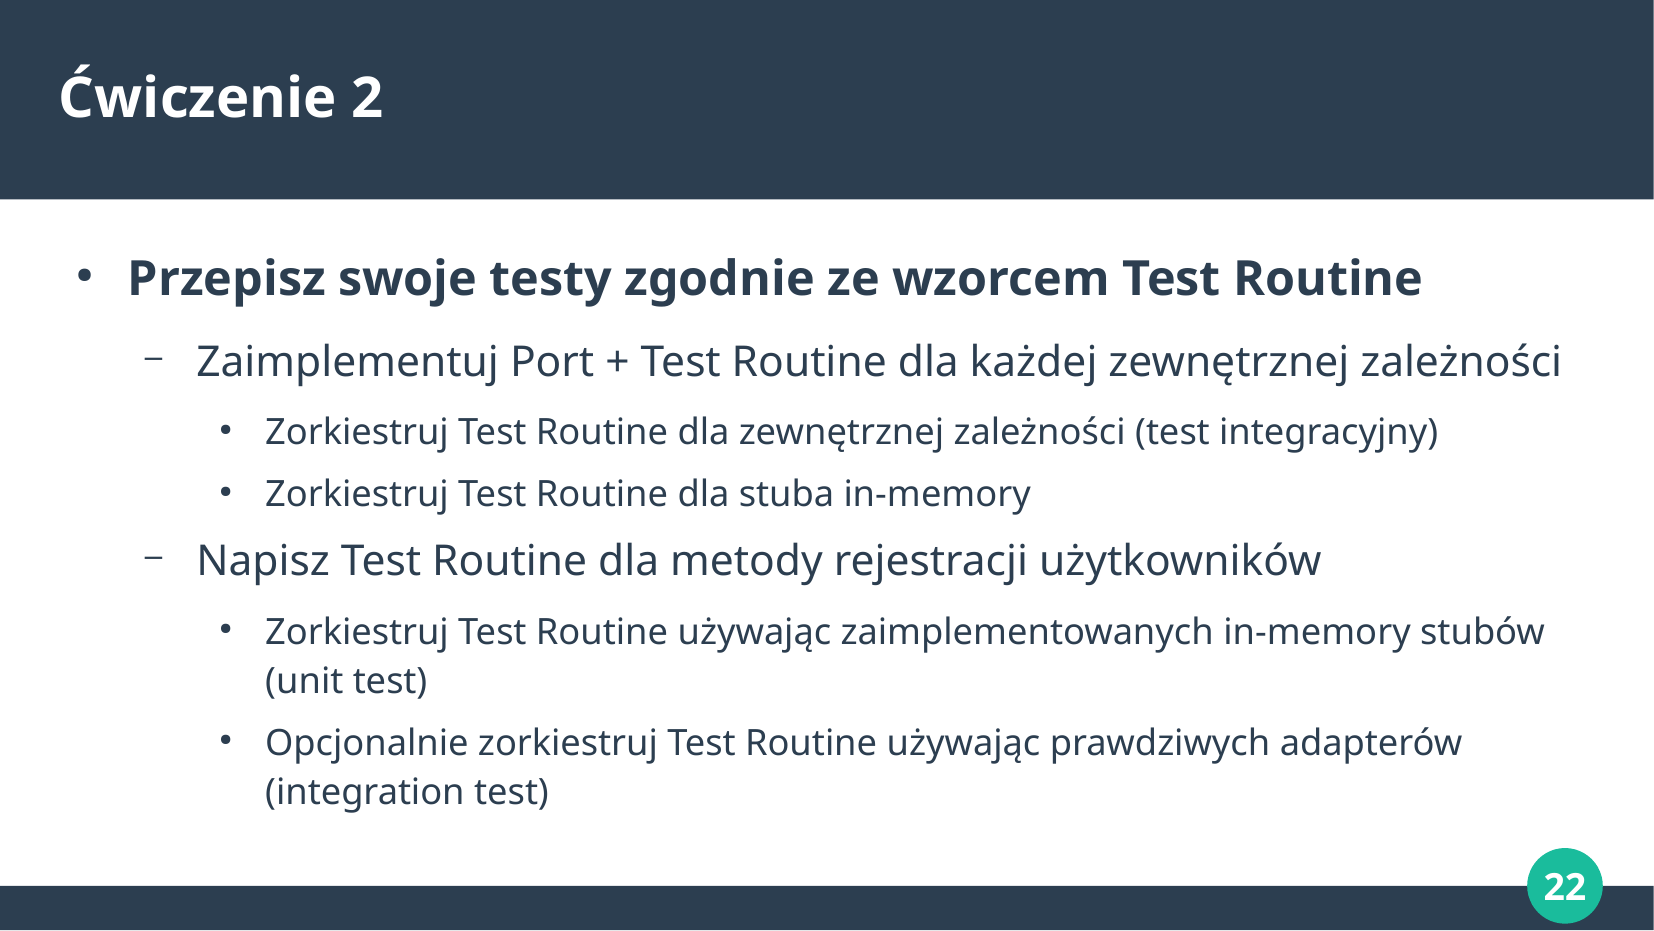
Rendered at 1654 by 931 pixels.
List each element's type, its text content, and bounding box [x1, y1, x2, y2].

title Ćwiczenie 2 [59, 37, 1595, 156]
list Przepisz swoje testy zgodnie ze wzorcem Test Routine Zaimplementuj Port + Test Routine dla każdej zewnętrznej zależności Zorkiestruj Test Routine dla zewnętrznej zależności (test integracyjny) Zorkiestruj Test Routine dla stuba in-memory Napisz Test Routine dla metody rejestracji użytkowników Zorkiestruj Test Routine używając zaimplementowanych in-memory stubów (unit test) Opcjonalnie zorkiestruj Test Routine używając prawdziwych adapterów (integration test) [59, 243, 1595, 864]
